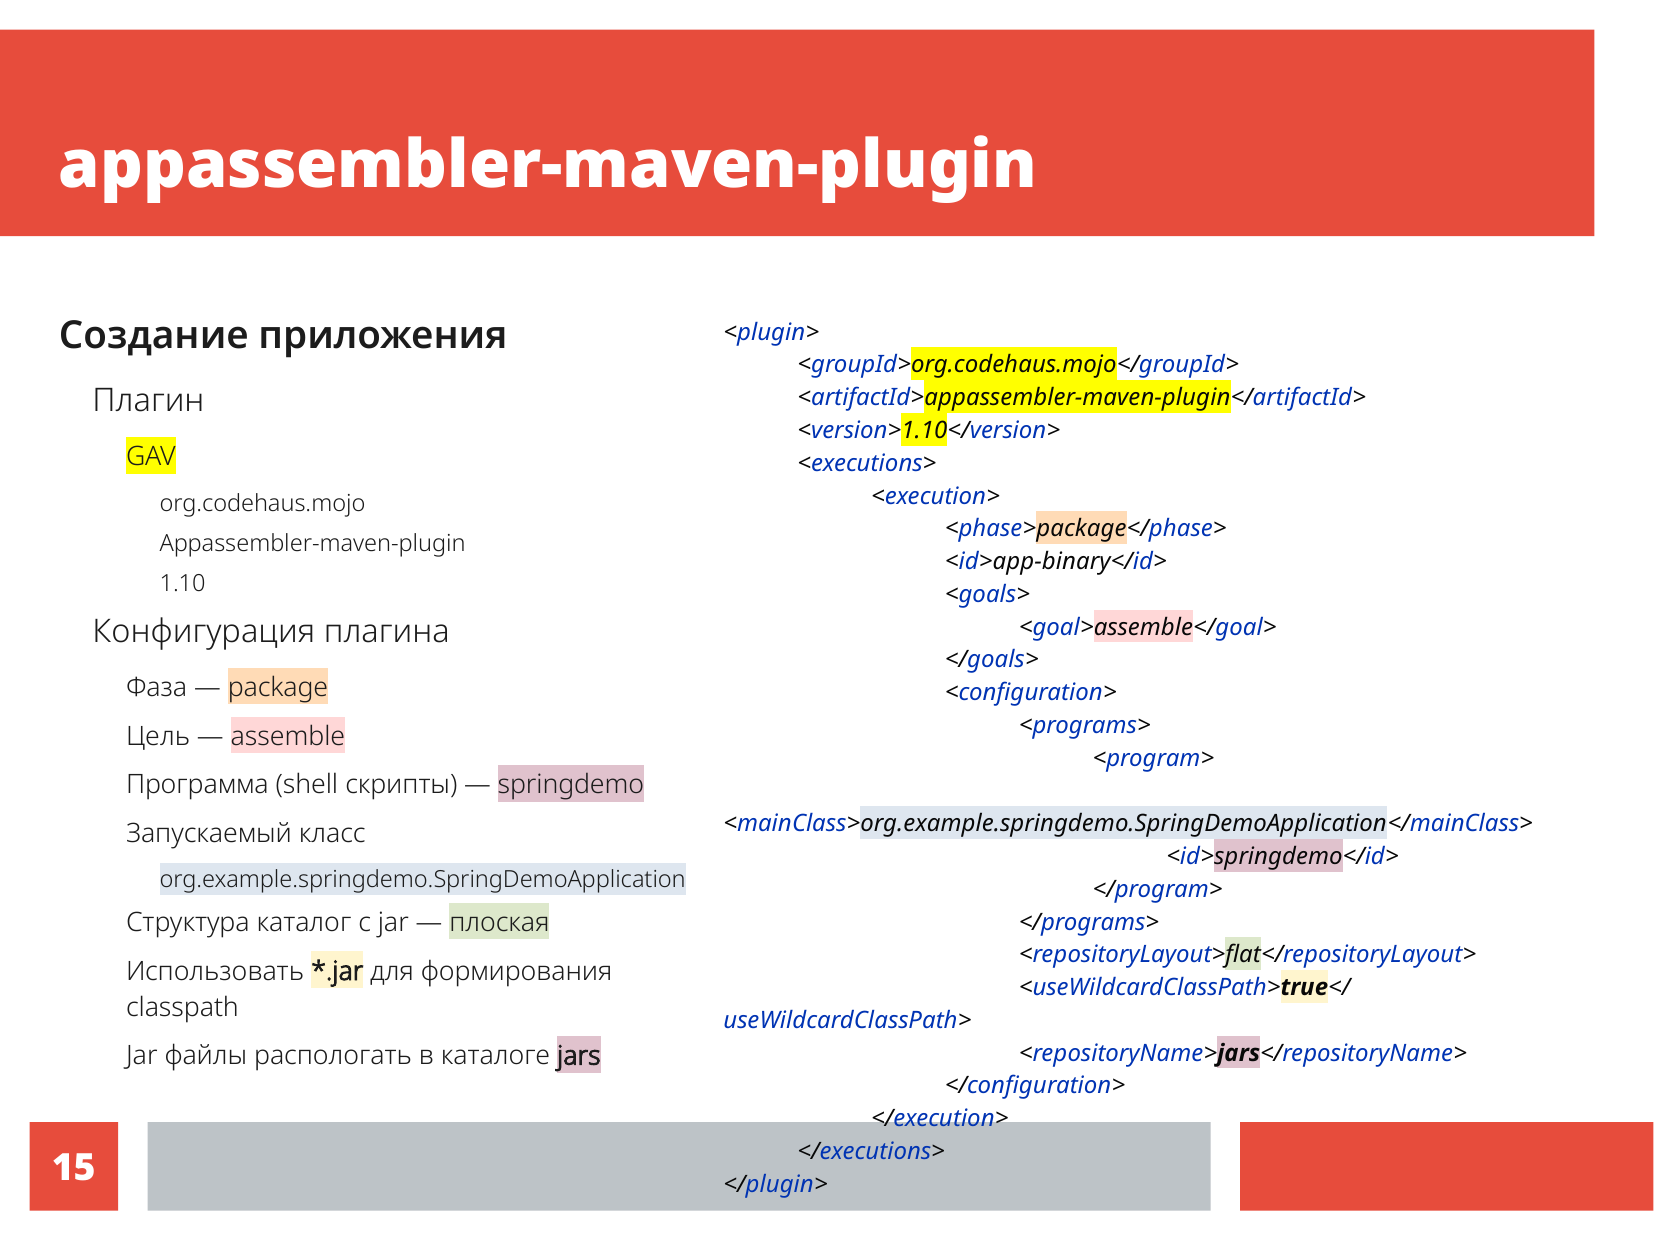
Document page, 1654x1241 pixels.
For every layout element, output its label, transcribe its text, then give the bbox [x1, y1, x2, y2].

list Создание приложения Плагин GAV org.codehaus.mojo Appassembler-maven-plugin 1.10 Конфигурация плагина Фаза — package Цель — assemble Программа (shell скрипты) — springdemo Запускаемый класс org.example.springdemo.SpringDemoApplication Структура каталог с jar — плоская Использовать *.jar для формирования classpath Jar файлы распологать в каталоге jars [59, 307, 697, 1093]
title appassembler-maven-plugin [59, 59, 1595, 207]
text_box <plugin> <groupId>org.codehaus.mojo</groupId> <artifactId>appassembler-maven-plugin</artifactId> <version>1.10</version> <executions> <execution> <phase>package</phase> <id>app-binary</id> <goals> <goal>assemble</goal> </goals> <configuration> <programs> <program> <mainClass>org.example.springdemo.SpringDemoApplication</mainClass> <id>springdemo</id> </program> </programs> <repositoryLayout>flat</repositoryLayout> <useWildcardClassPath>true</useWildcardClassPath> <repositoryName>jars</repositoryName> </configuration> </execution> </executions> </plugin> [708, 307, 1595, 1070]
